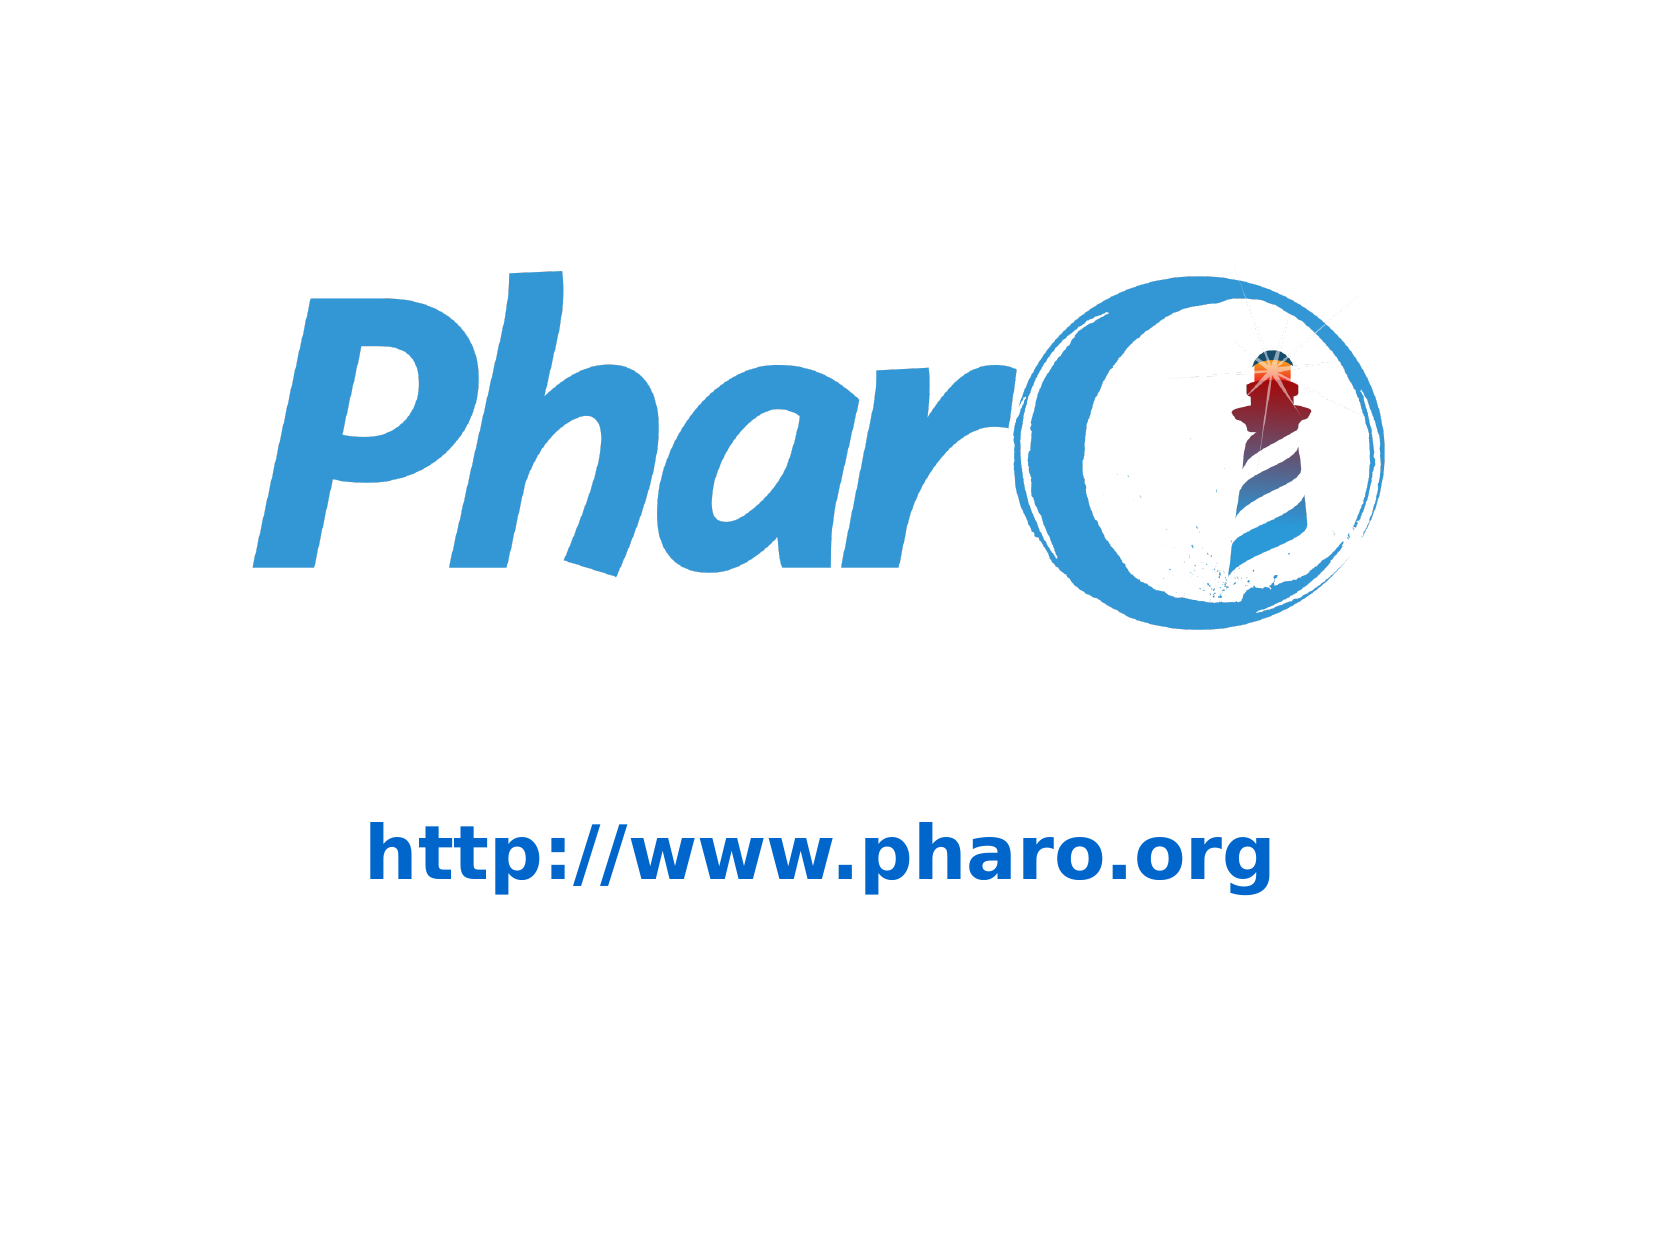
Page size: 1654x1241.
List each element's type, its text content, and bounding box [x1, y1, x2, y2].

text_box http://www.pharo.org [342, 802, 1300, 993]
picture [248, 259, 1394, 639]
